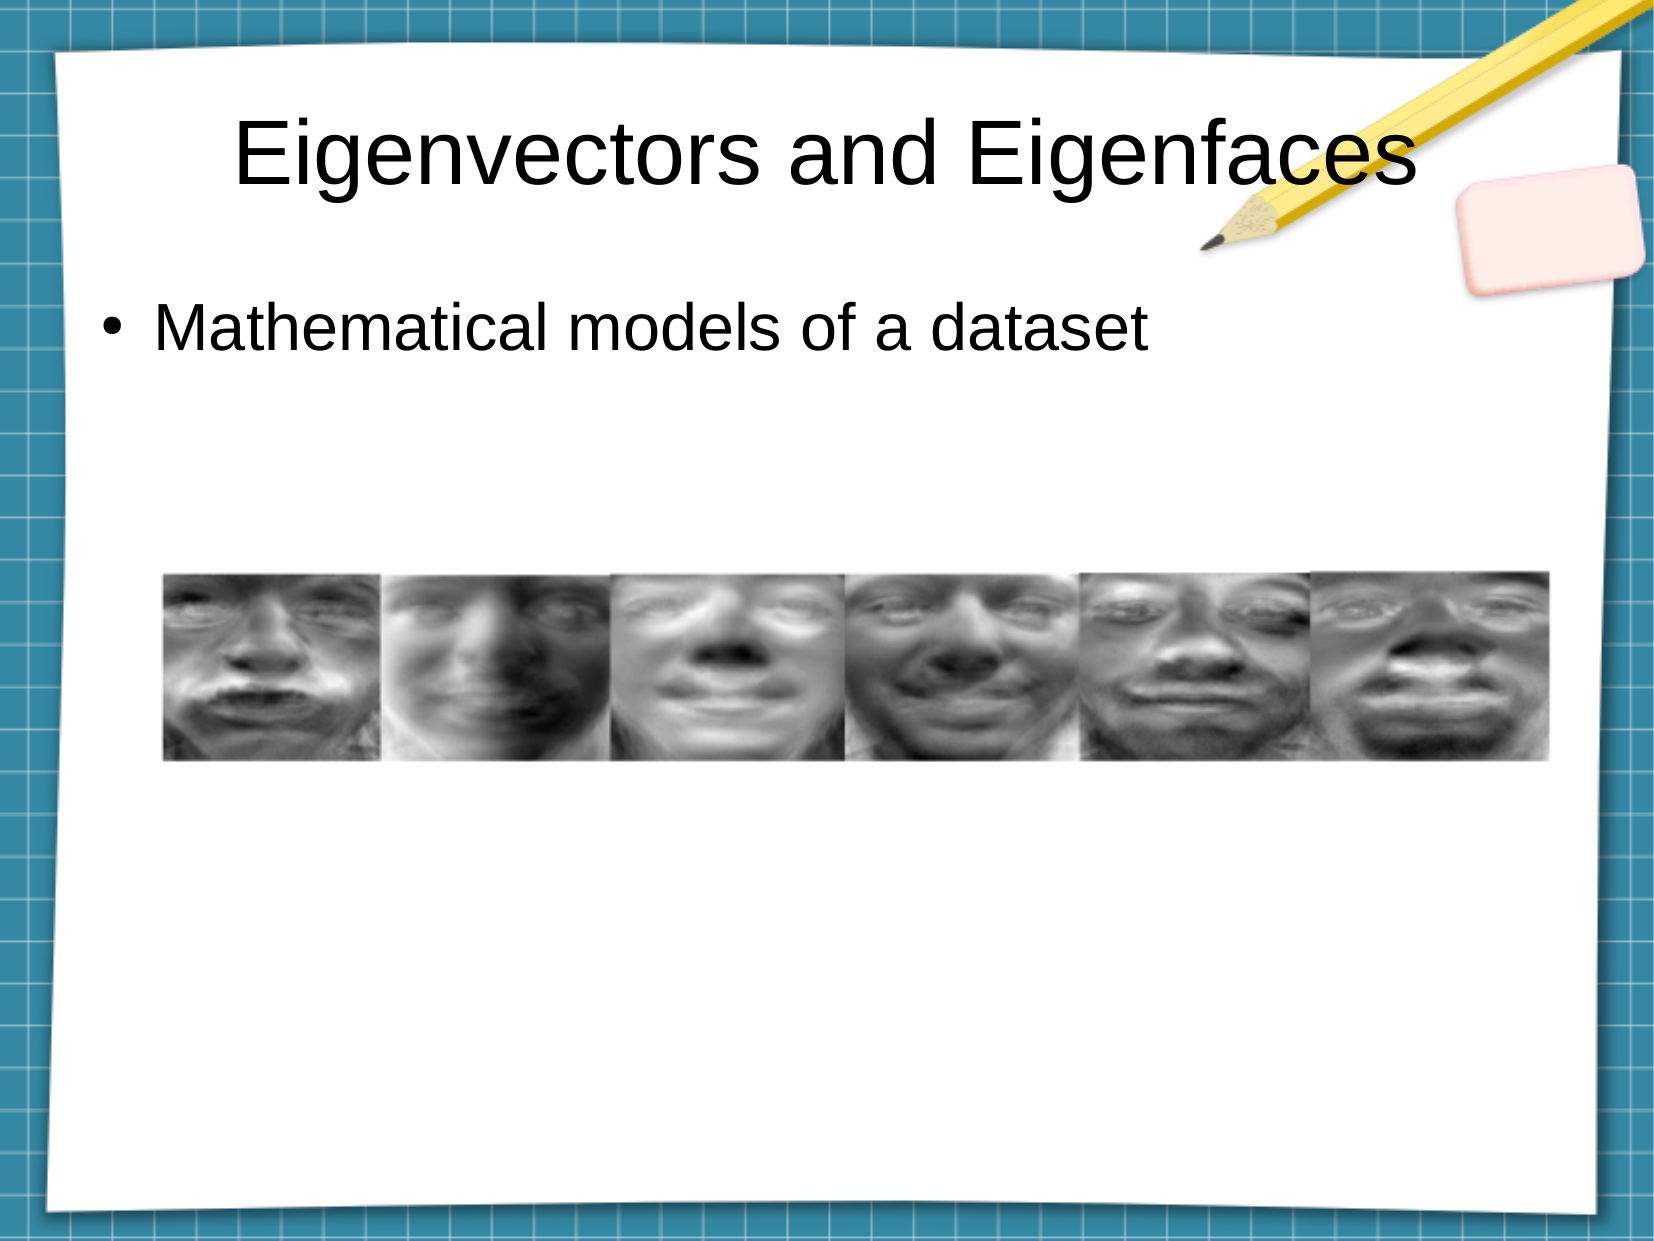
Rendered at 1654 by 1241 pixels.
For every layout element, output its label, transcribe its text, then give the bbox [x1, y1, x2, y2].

picture [0, 0, 1654, 1241]
list Mathematical models of a dataset [82, 290, 1571, 1010]
title Eigenvectors and Eigenfaces [82, 49, 1571, 257]
